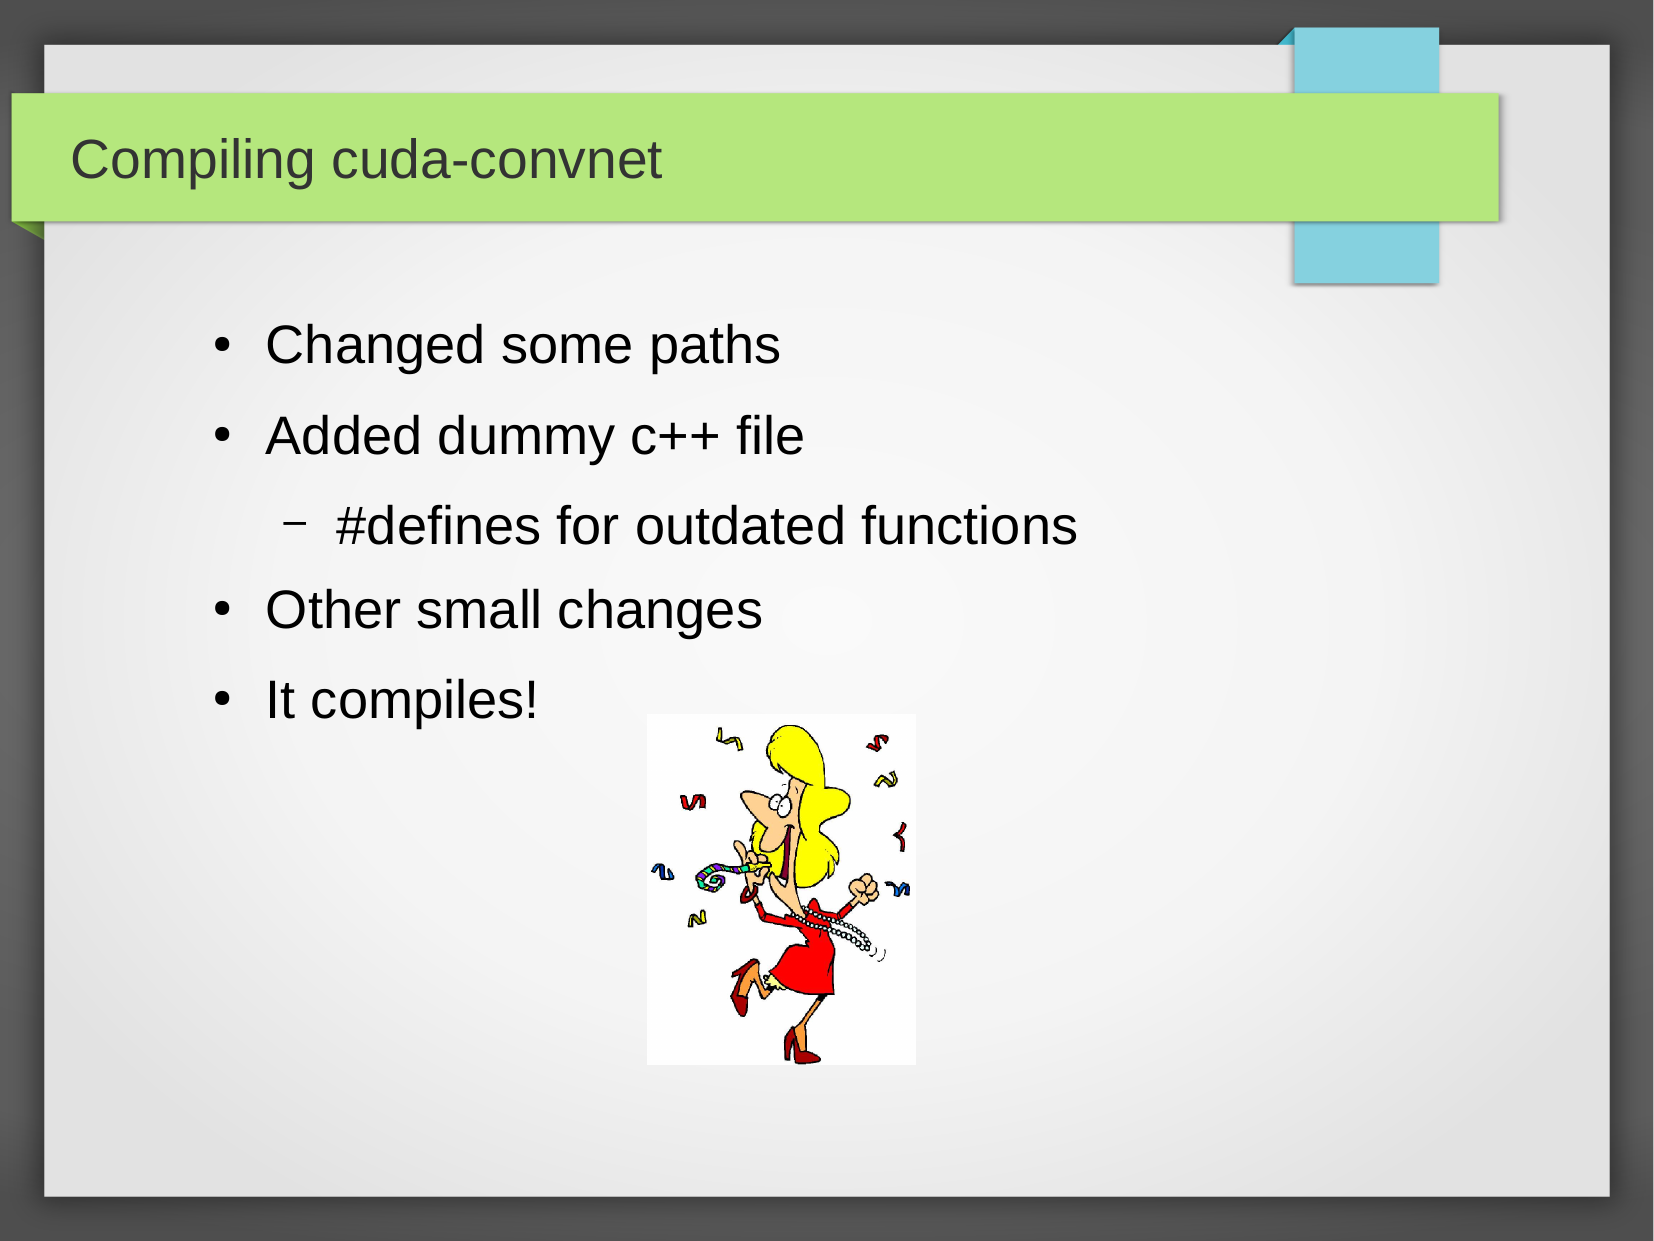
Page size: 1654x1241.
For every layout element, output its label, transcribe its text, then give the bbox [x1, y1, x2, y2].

picture [0, 0, 1654, 1241]
title Compiling cuda-convnet [70, 106, 1229, 213]
list Changed some paths Added dummy c++ file #defines for outdated functions Other small changes It compiles! [195, 315, 1081, 857]
